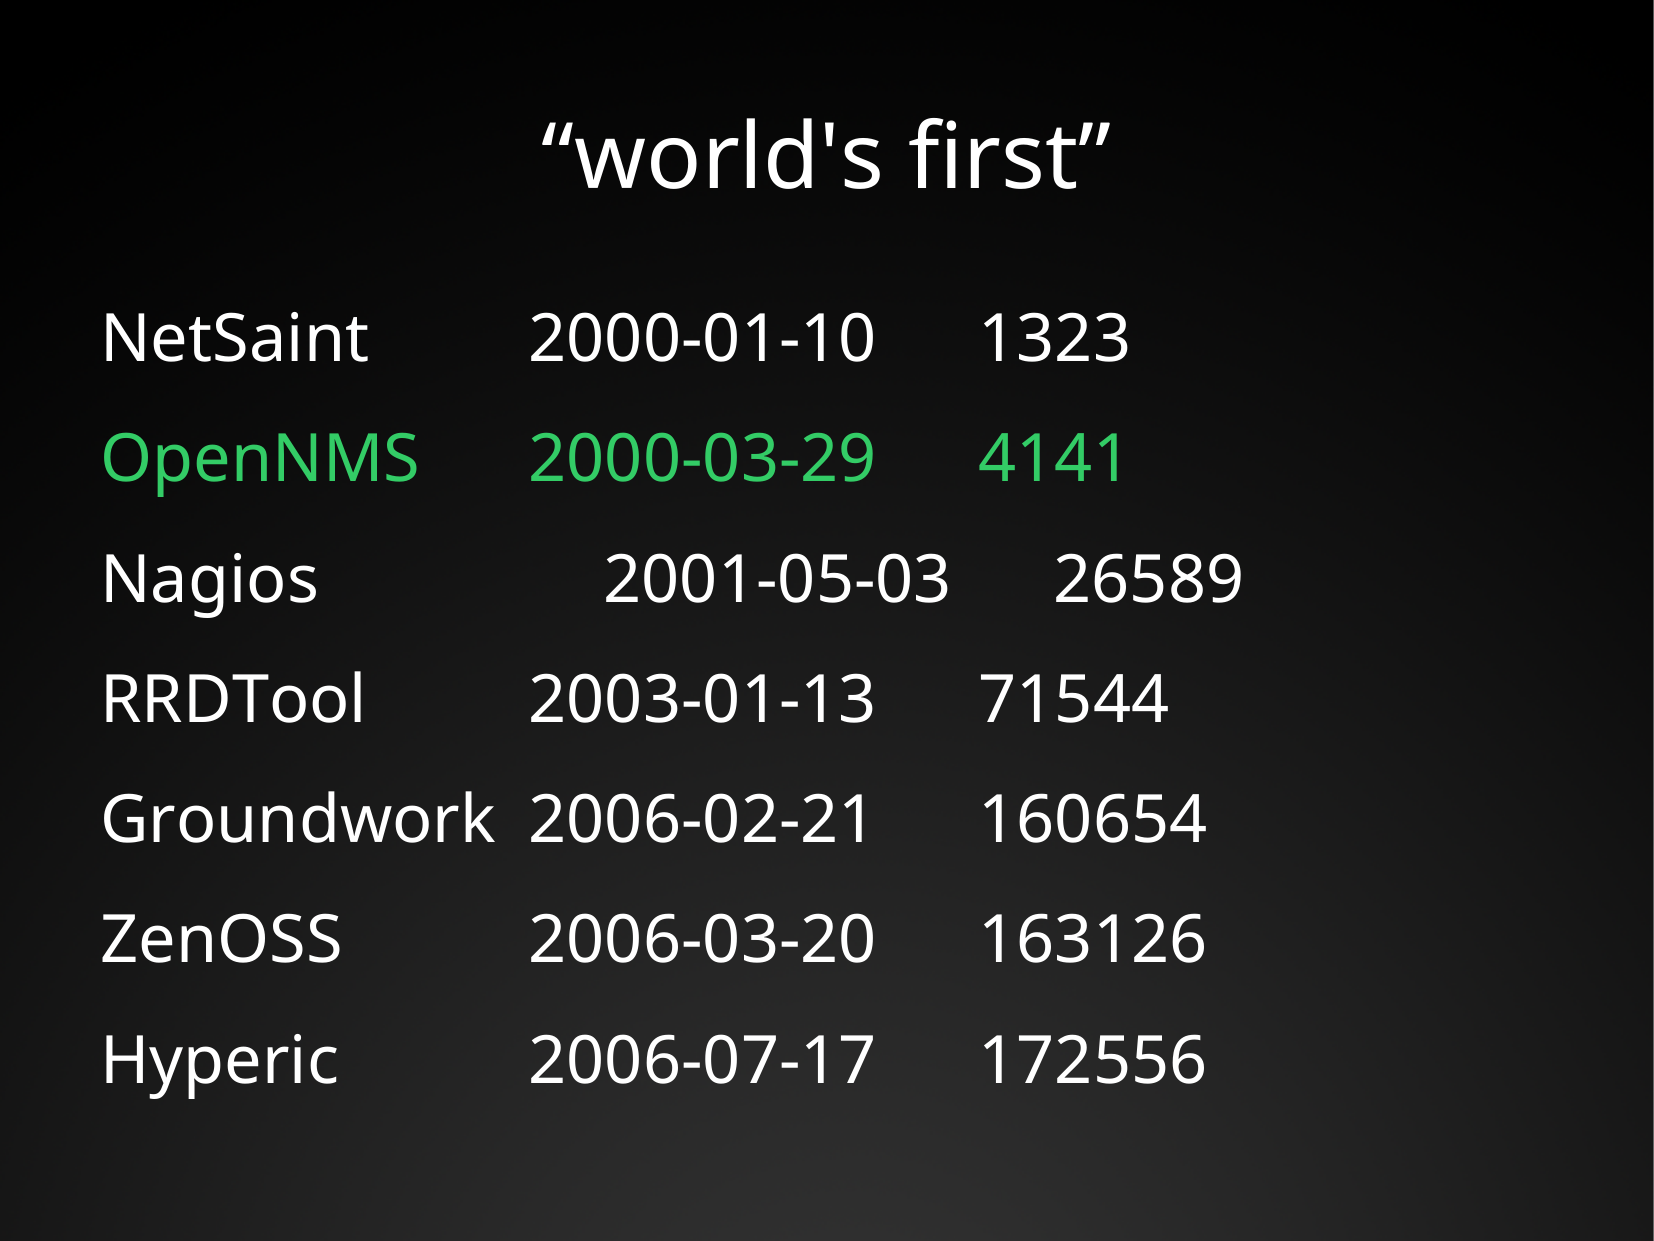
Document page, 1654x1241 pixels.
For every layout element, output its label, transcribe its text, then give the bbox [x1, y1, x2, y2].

title “world's first” [82, 49, 1571, 257]
picture [0, 0, 1654, 1241]
list NetSaint 2000-01-10 1323 OpenNMS 2000-03-29 4141 Nagios 2001-05-03 26589 RRDTool 2003-01-13 71544 Groundwork 2006-02-21 160654 ZenOSS 2006-03-20 163126 Hyperic 2006-07-17 172556 [82, 290, 1571, 1109]
